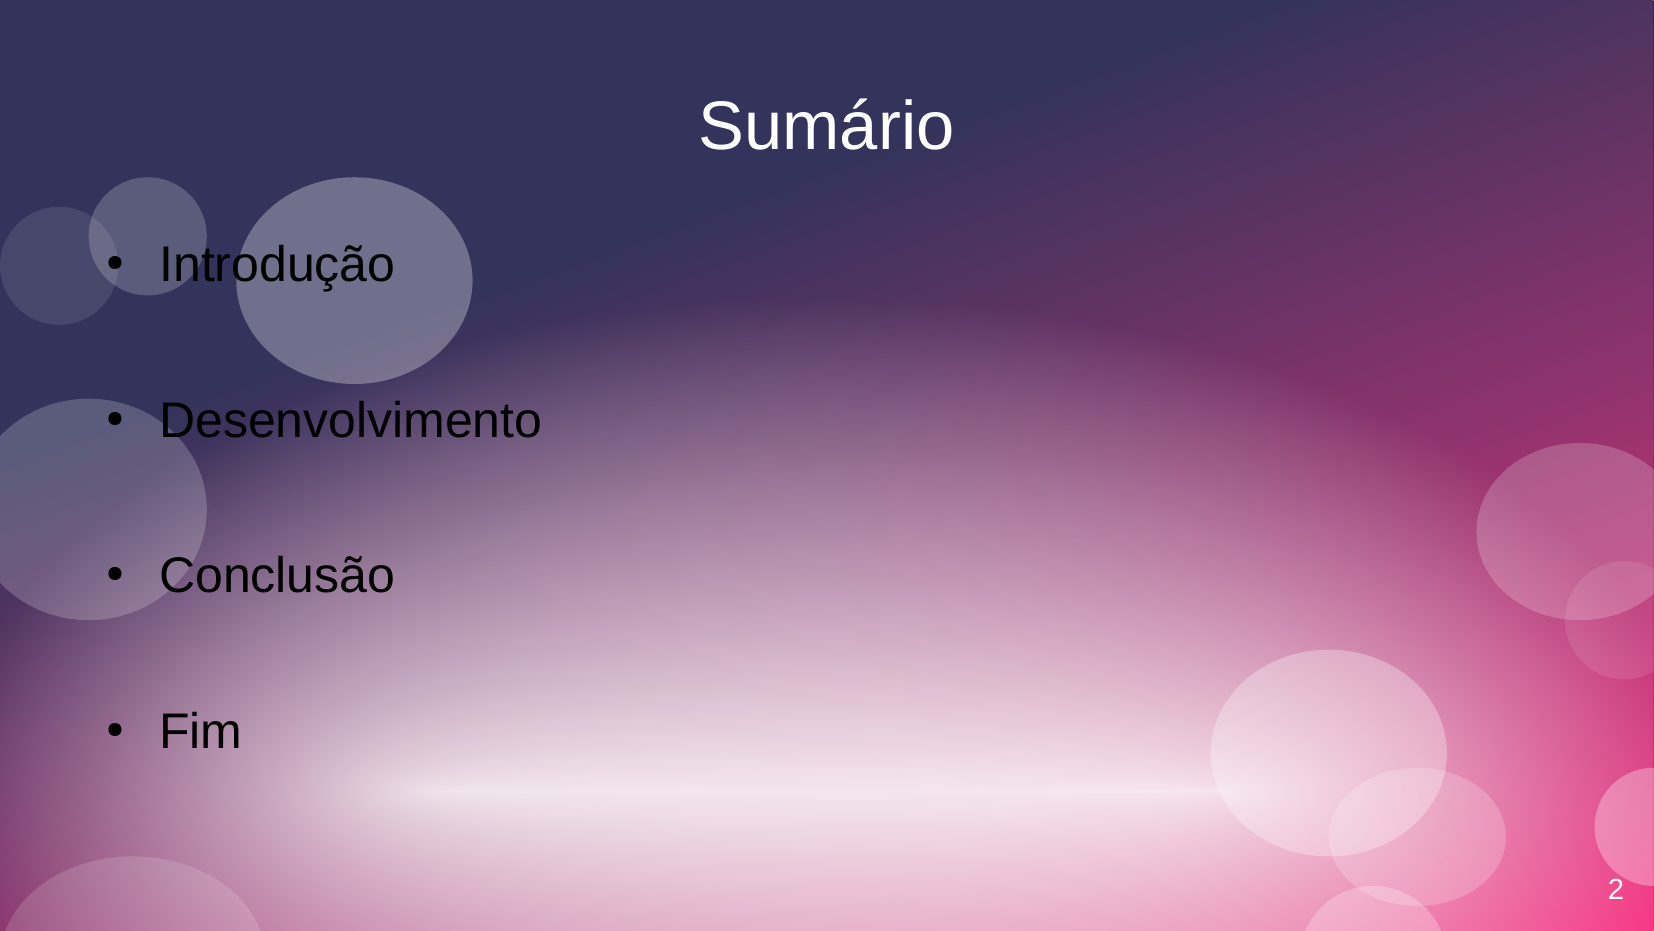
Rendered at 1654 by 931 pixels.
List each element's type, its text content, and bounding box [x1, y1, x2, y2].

title Sumário [88, 44, 1565, 207]
list Introdução Desenvolvimento Conclusão Fim [88, 236, 1565, 827]
